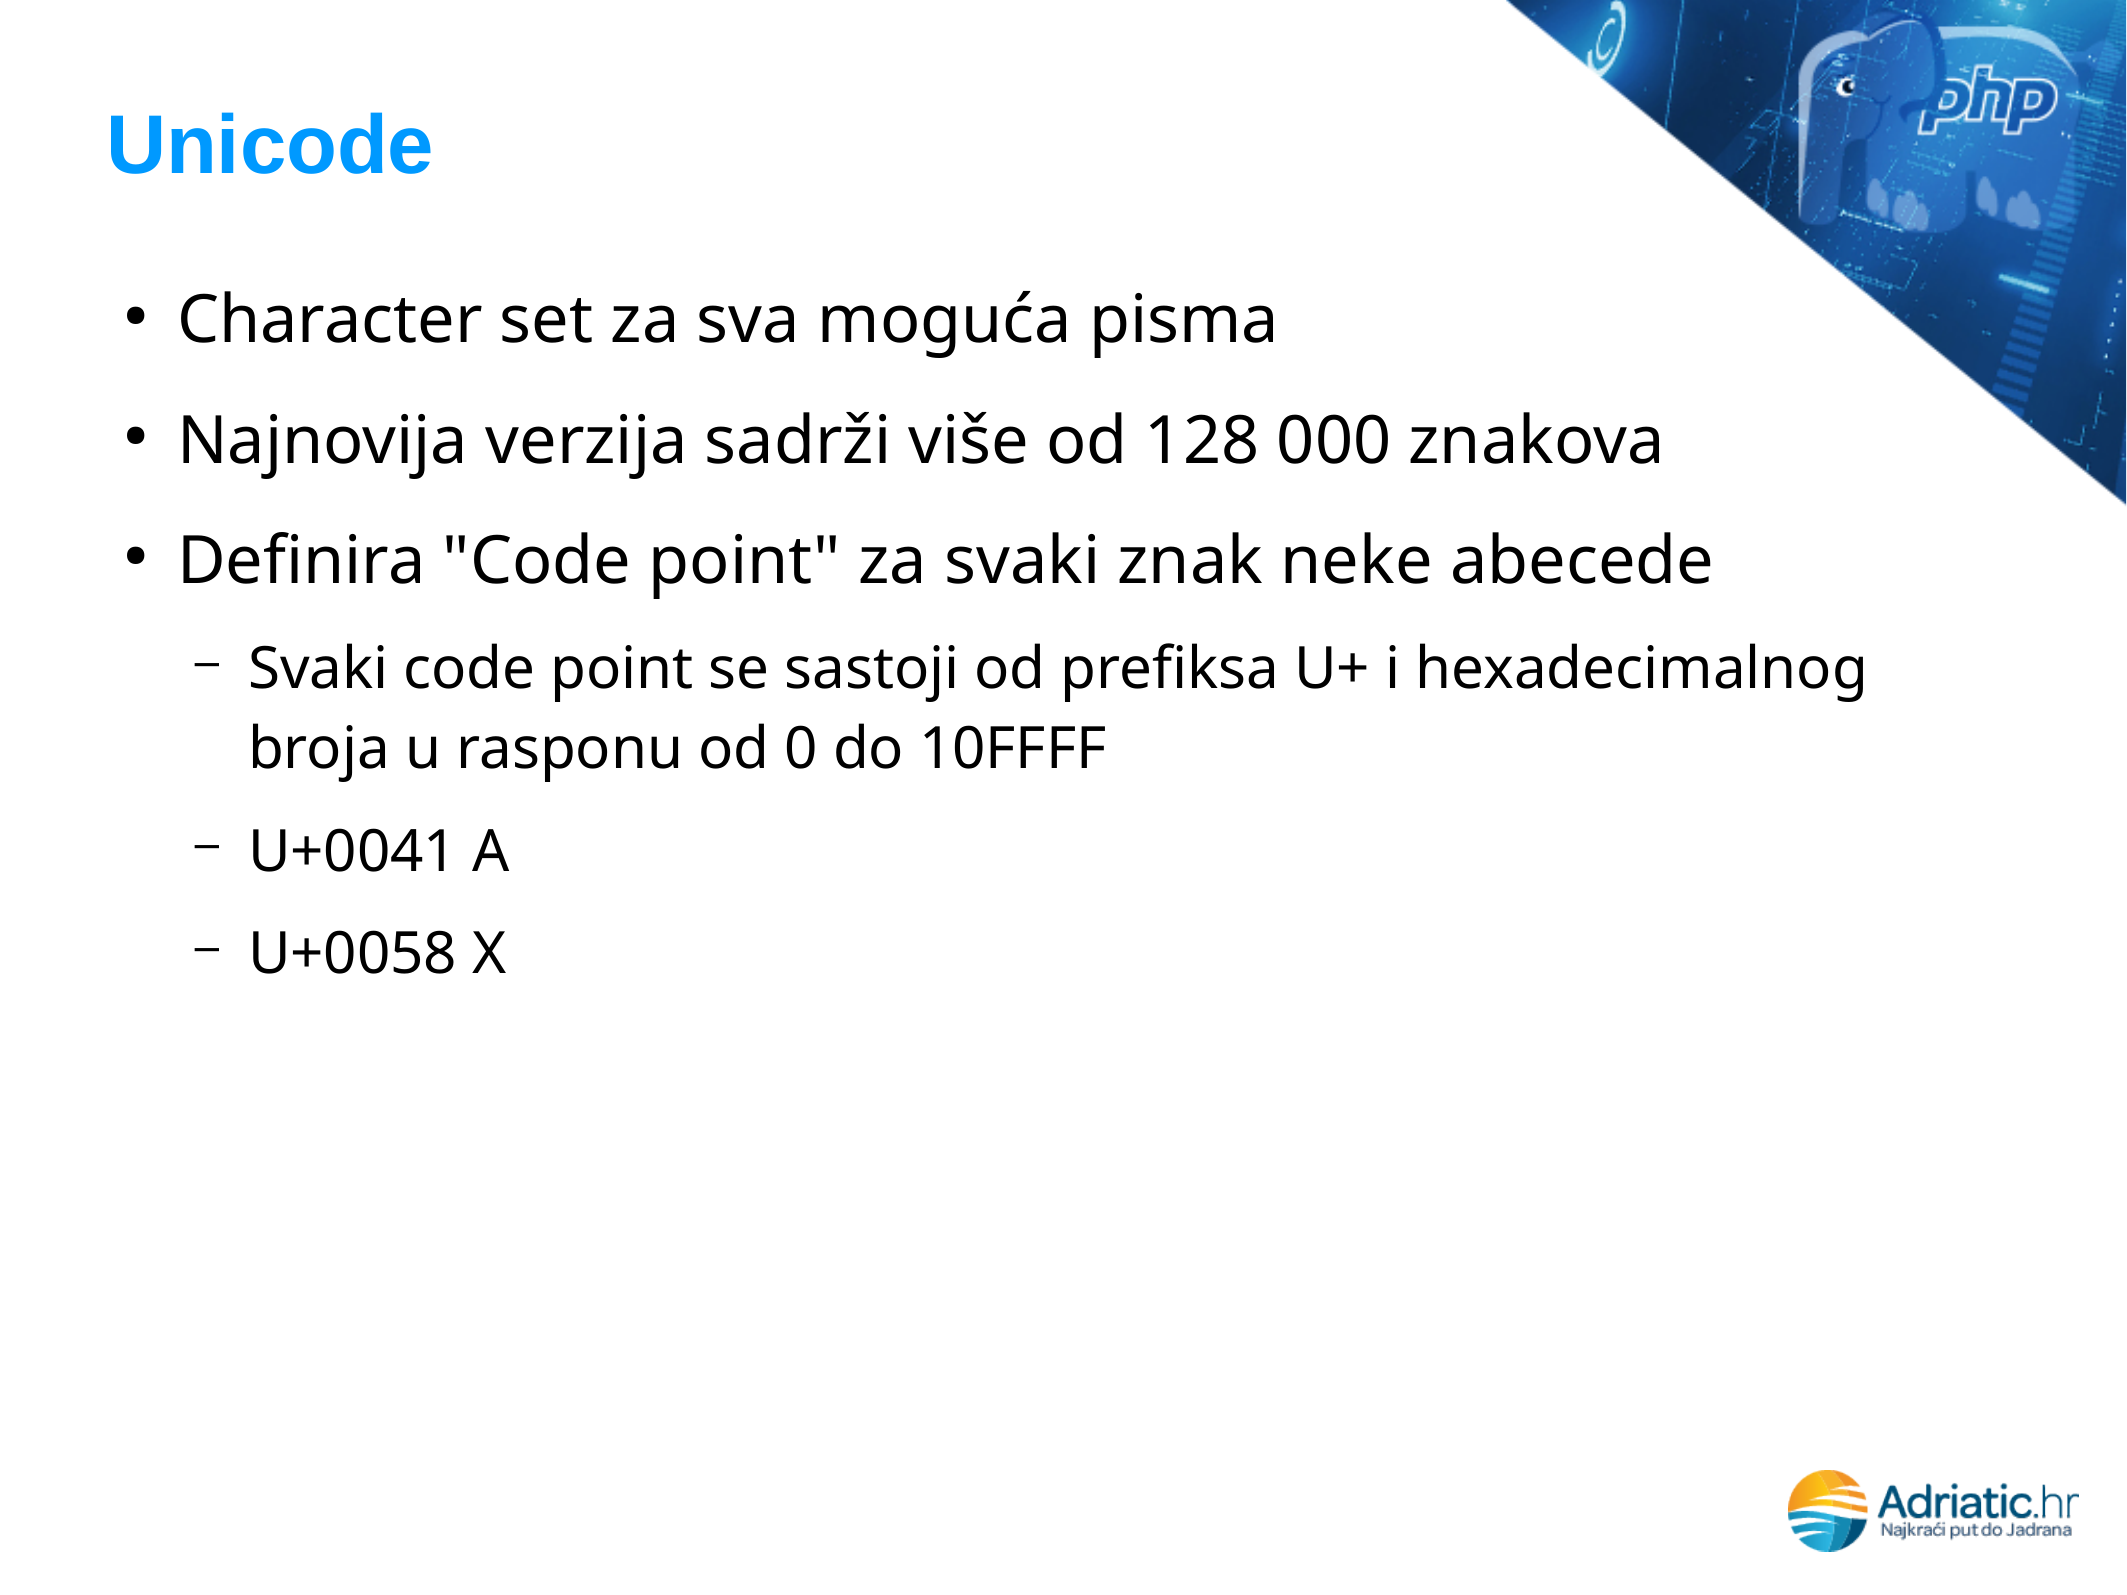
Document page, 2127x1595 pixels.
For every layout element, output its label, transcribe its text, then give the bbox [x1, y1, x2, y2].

title Unicode [106, 70, 1630, 219]
list Character set za sva moguća pisma Najnovija verzija sadrži više od 128 000 znakova Definira "Code point" za svaki znak neke abecede Svaki code point se sastoji od prefiksa U+ i hexadecimalnog broja u rasponu od 0 do 10FFFF U+0041 A U+0058 X [106, 271, 2020, 1453]
picture [1505, 0, 2127, 625]
picture [1788, 1470, 2079, 1552]
